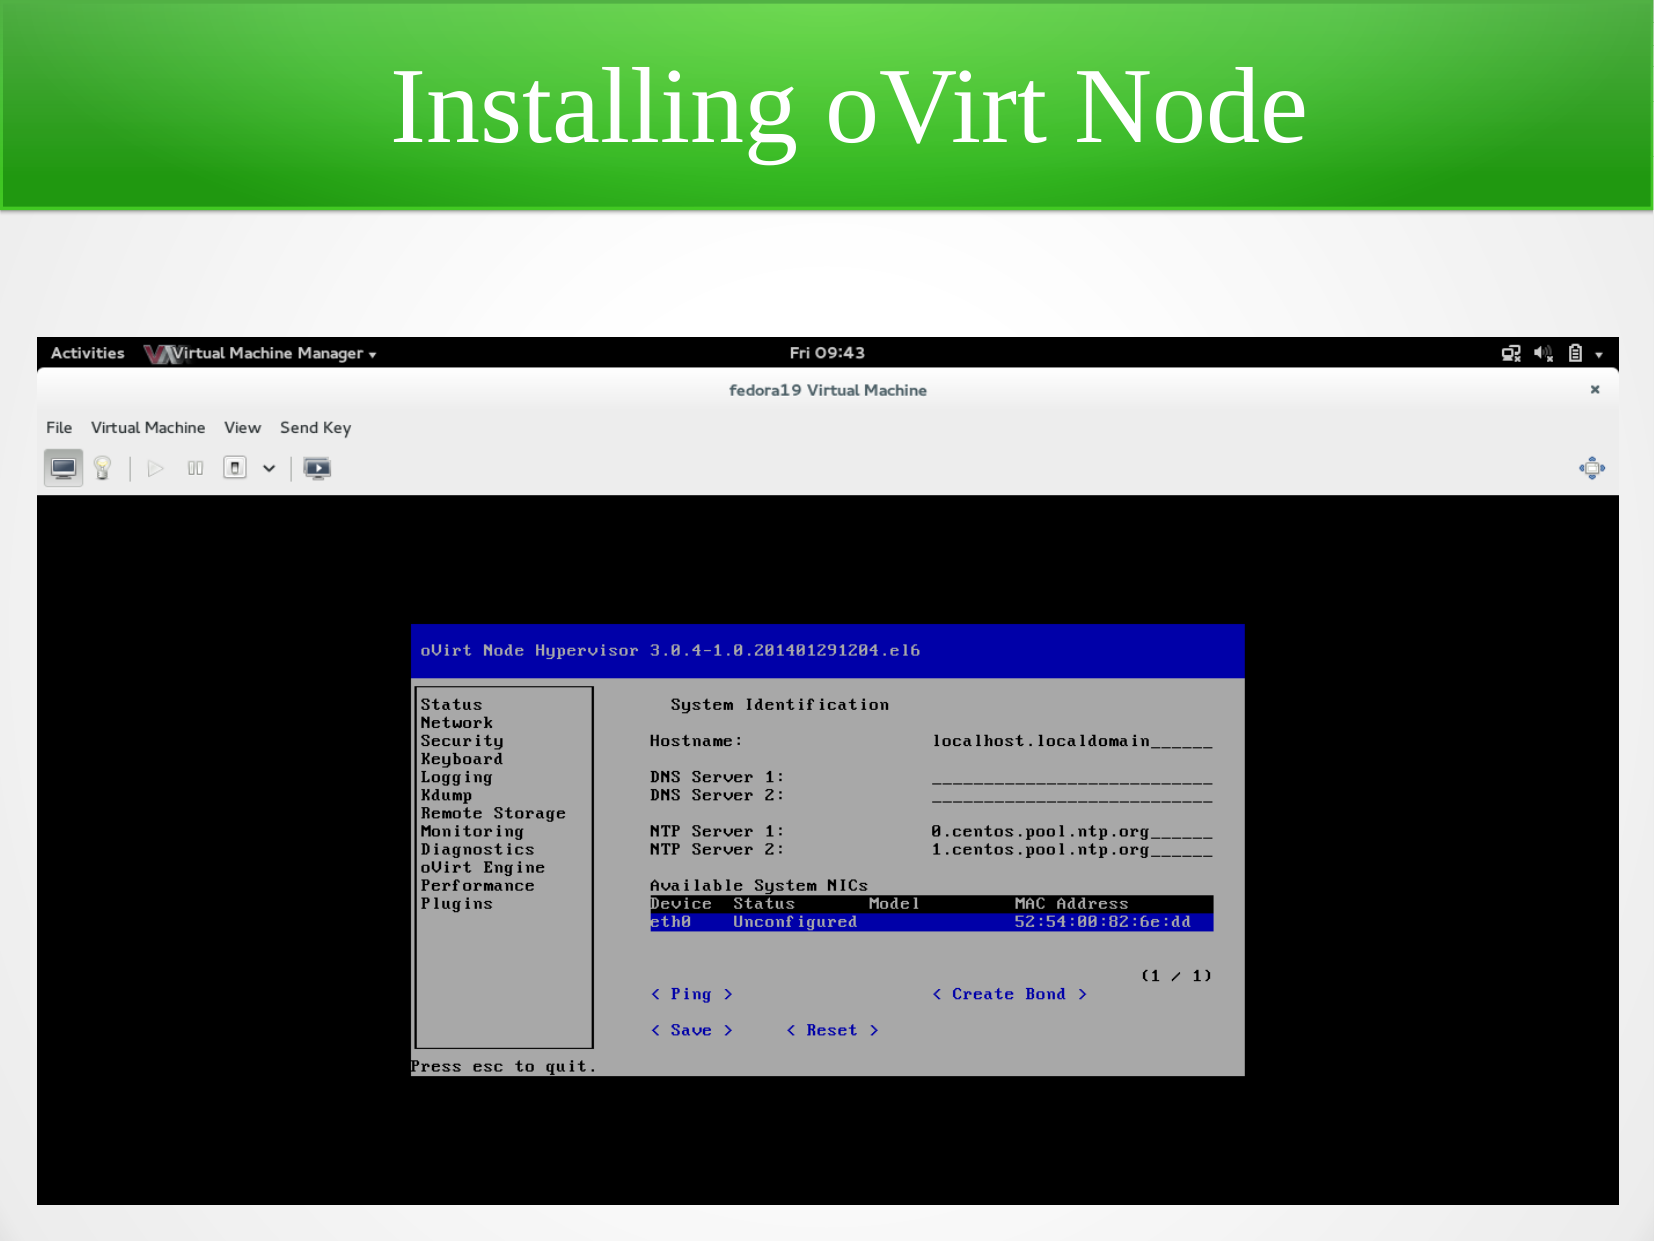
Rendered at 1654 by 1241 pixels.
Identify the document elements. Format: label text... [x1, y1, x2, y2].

title Installing oVirt Node [86, 11, 1576, 200]
picture [37, 337, 1619, 1205]
